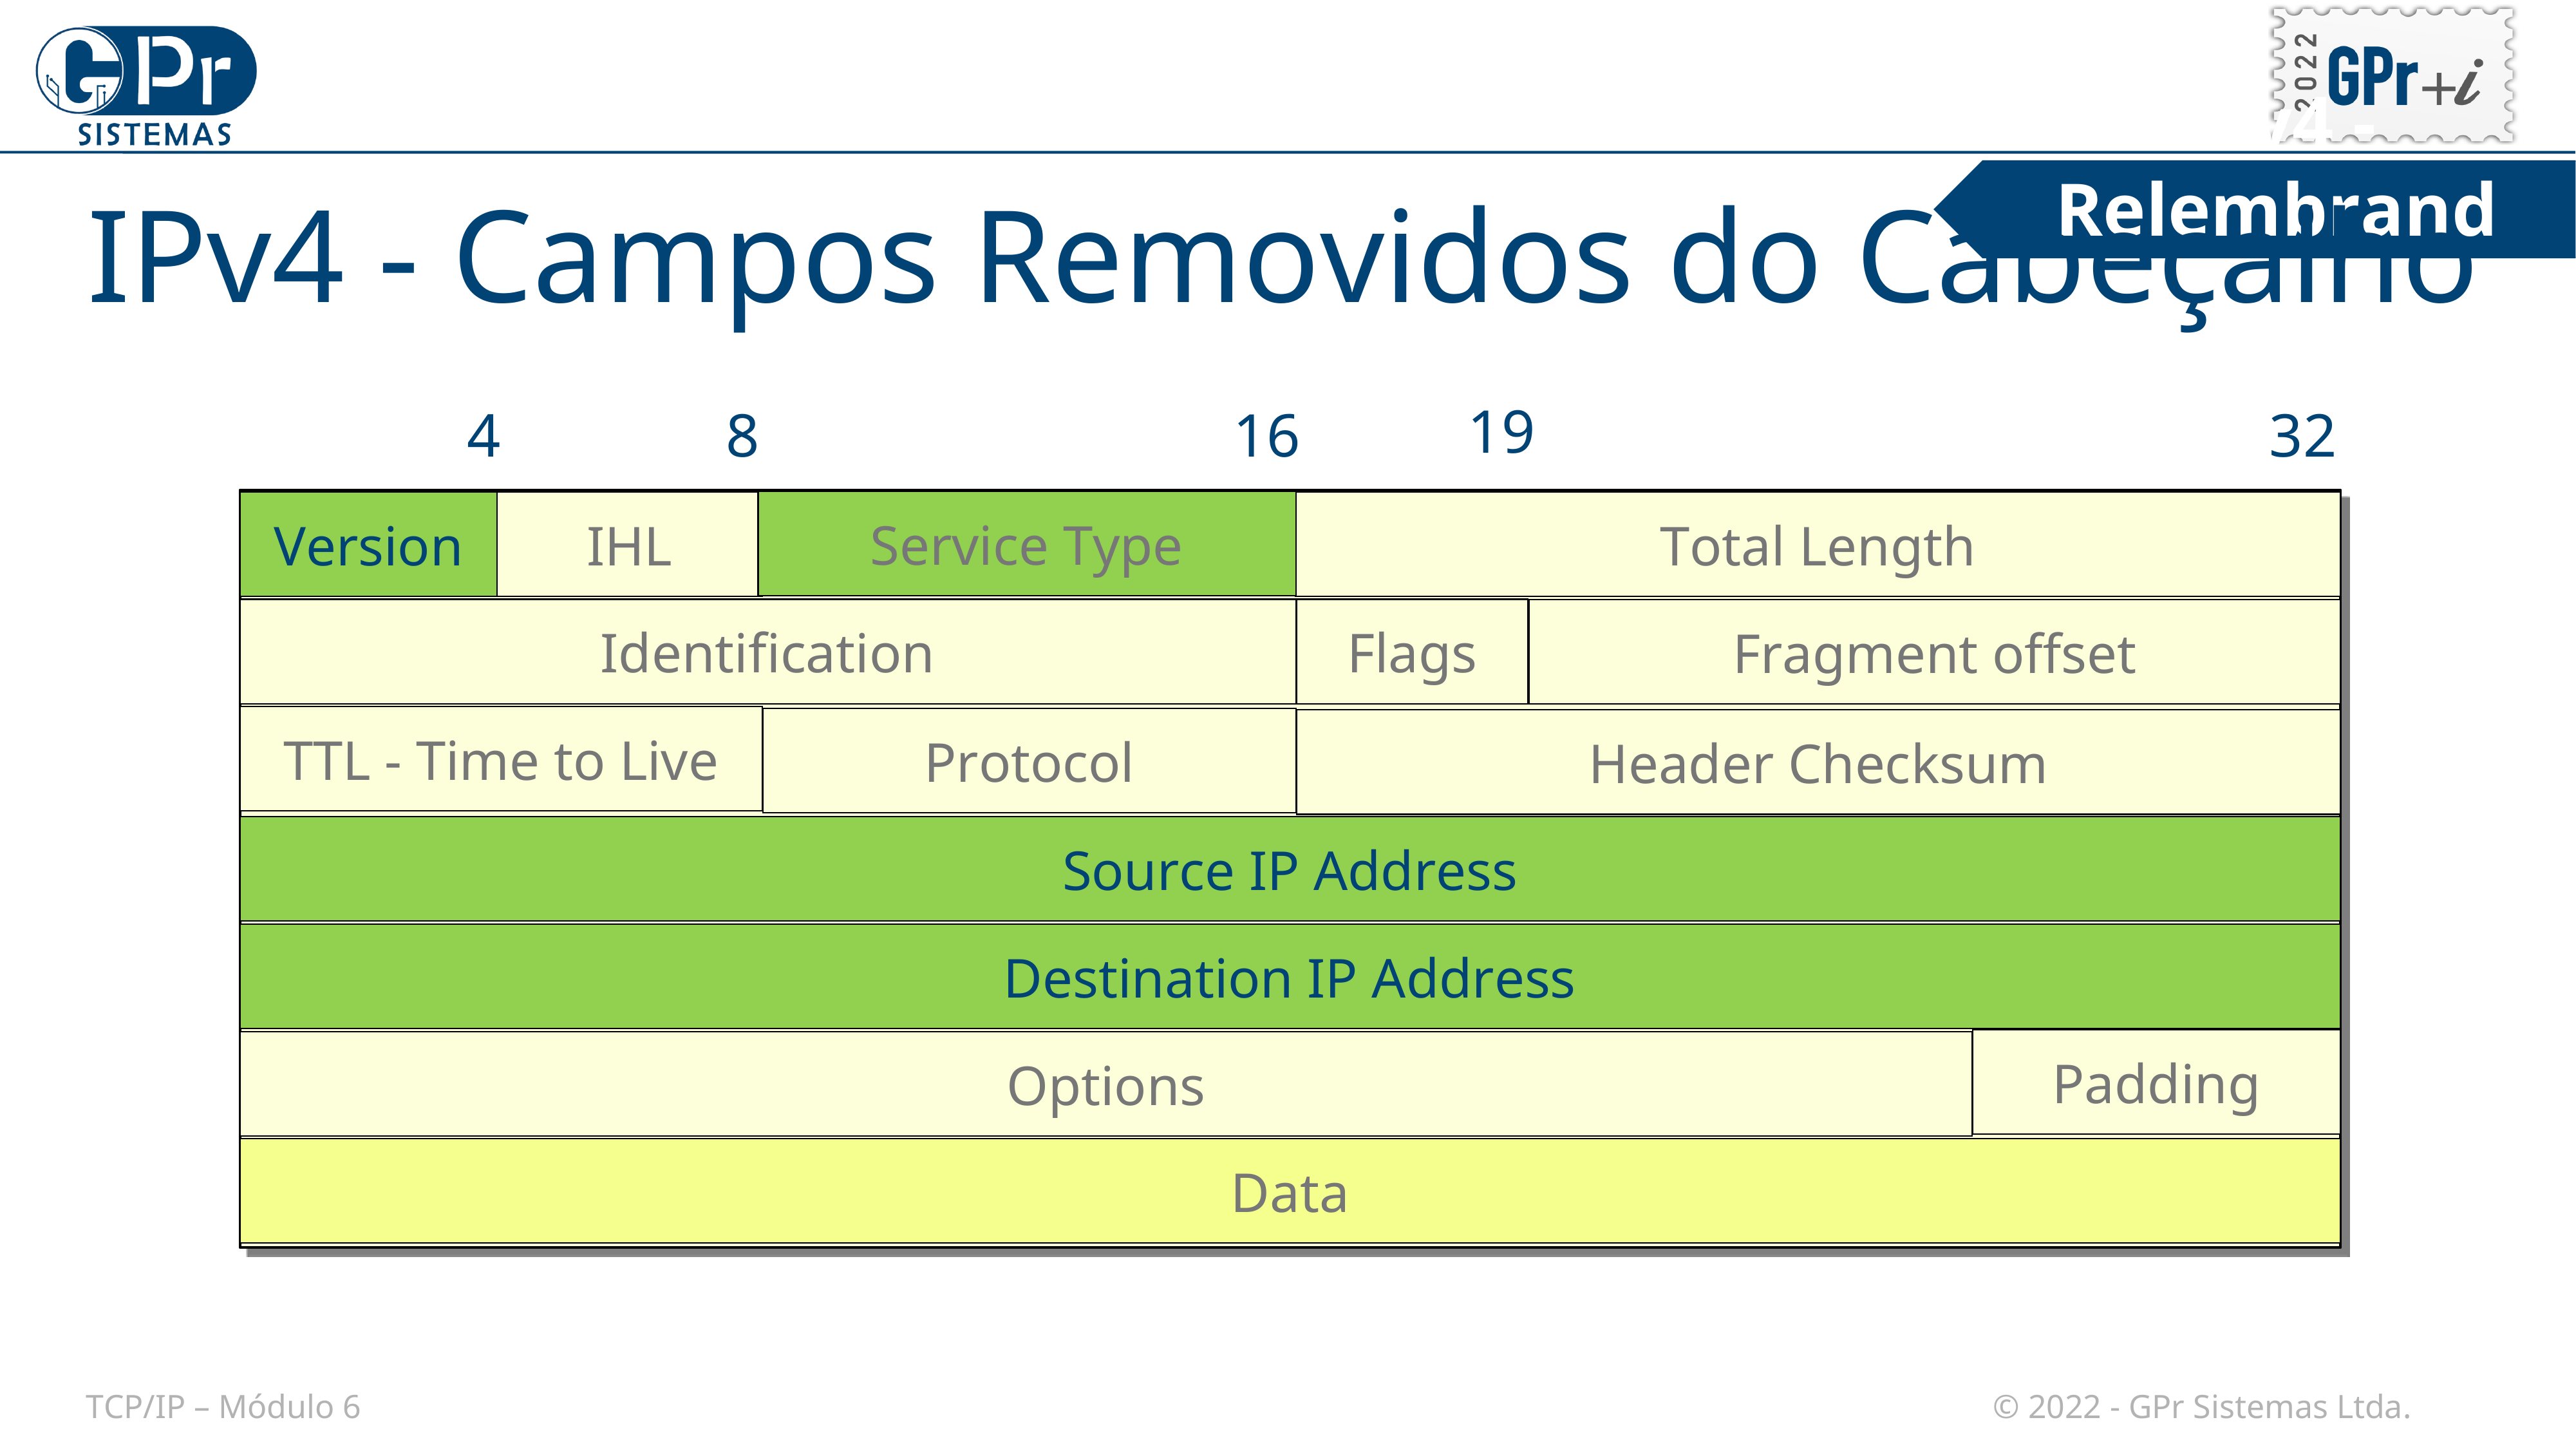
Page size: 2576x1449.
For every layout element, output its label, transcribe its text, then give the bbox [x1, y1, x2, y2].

text_box Total Length [1295, 492, 2340, 596]
text_box [2514, 160, 2576, 258]
text_box 8 [717, 393, 835, 498]
text_box Flags [1297, 599, 1528, 704]
text_box Fragment offset [1529, 600, 2340, 704]
text_box [240, 1028, 2340, 1139]
text_box Options [240, 1032, 1972, 1136]
text_box IHL [497, 492, 762, 596]
text_box 16 [1224, 393, 1434, 498]
picture [34, 26, 257, 147]
text_box Header Checksum [1297, 710, 2340, 814]
text_box IPv4 - Relembrando [2040, 113, 2514, 300]
text_box 19 [1458, 389, 1646, 493]
text_box 4 [457, 393, 576, 498]
text_box Protocol [763, 708, 1296, 813]
picture [2268, 4, 2519, 145]
text_box Data [240, 1139, 2340, 1243]
text_box [240, 1243, 2340, 1247]
text_box [240, 921, 2340, 924]
text_box Destination IP Address [240, 924, 2340, 1028]
text_box [1975, 160, 2040, 169]
text_box Service Type [758, 491, 1296, 596]
text_box [240, 596, 2340, 817]
text_box Source IP Address [240, 817, 2340, 921]
text_box 32 [2260, 393, 2447, 498]
text_box Padding [1973, 1030, 2340, 1134]
list IPv4 - Campos Removidos do Cabeçalho [81, 169, 2496, 343]
text_box Version [240, 492, 497, 596]
text_box TTL - Time to Live [240, 706, 762, 811]
text_box Identification [240, 599, 1296, 704]
